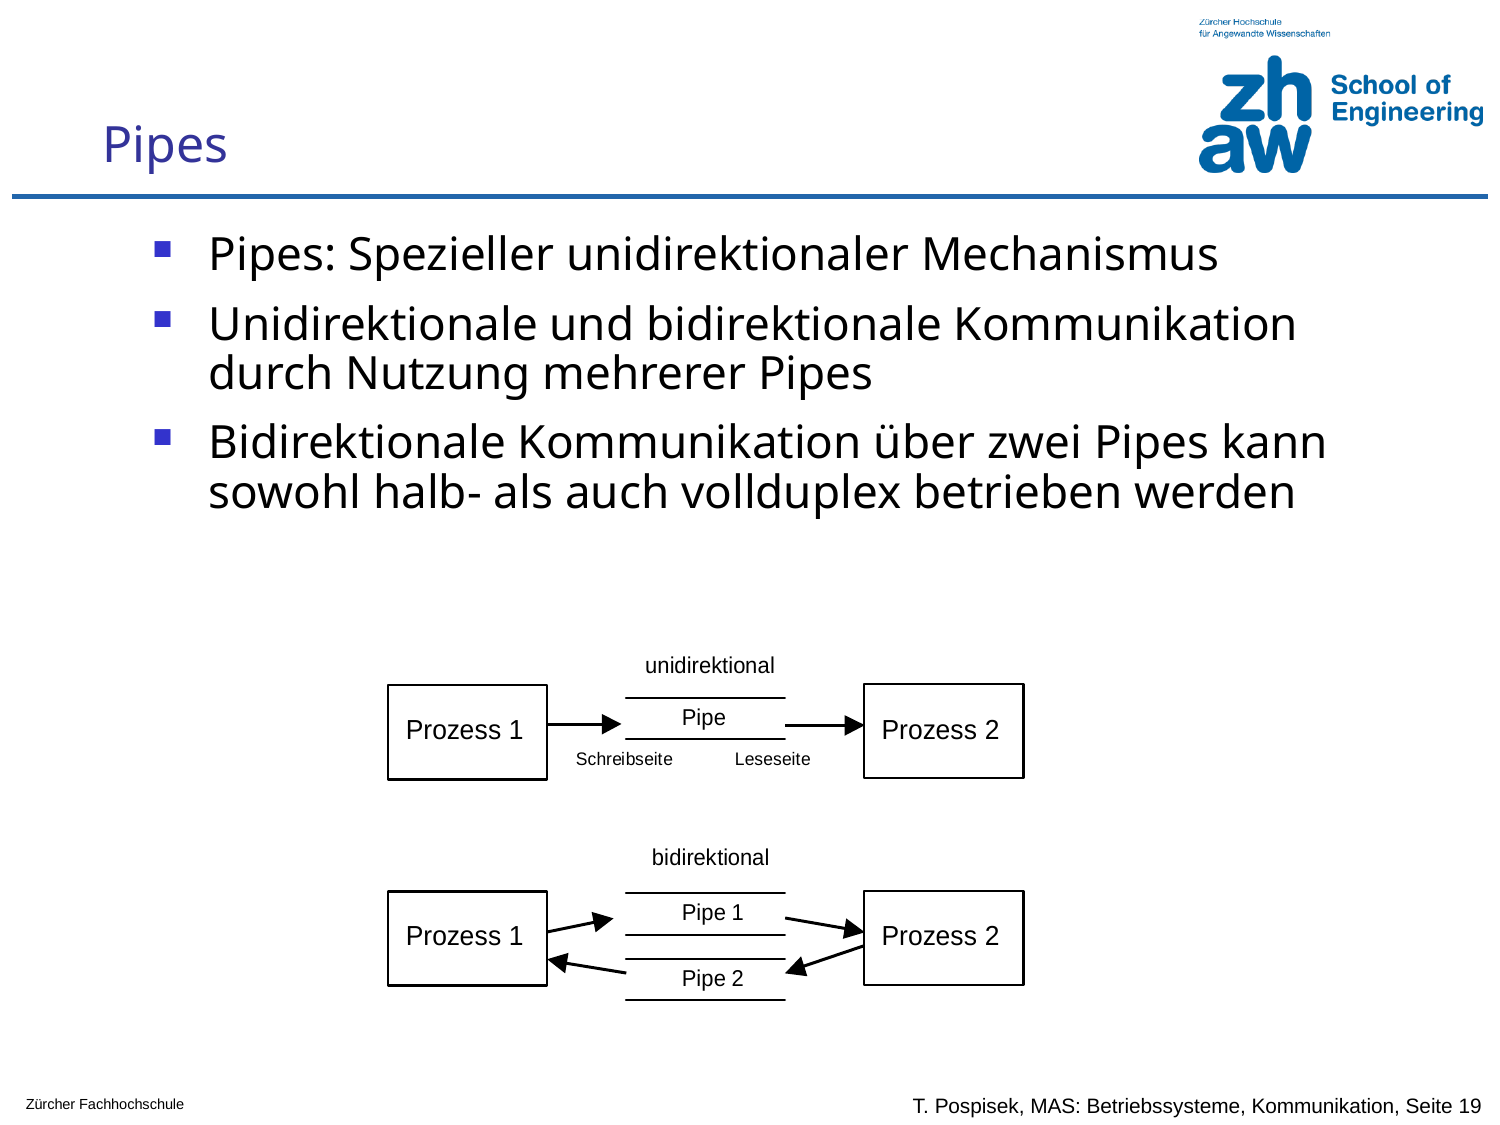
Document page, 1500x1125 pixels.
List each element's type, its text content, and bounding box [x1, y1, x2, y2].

picture [4, 629, 1328, 1042]
picture [1199, 19, 1483, 173]
title Pipes [87, 42, 1388, 181]
list Pipes: Spezieller unidirektionaler Mechanismus Unidirektionale und bidirektionale Kommunikation durch Nutzung mehrerer Pipes Bidirektionale Kommunikation über zwei Pipes kann sowohl halb- als auch vollduplex betrieben werden [137, 223, 1363, 433]
